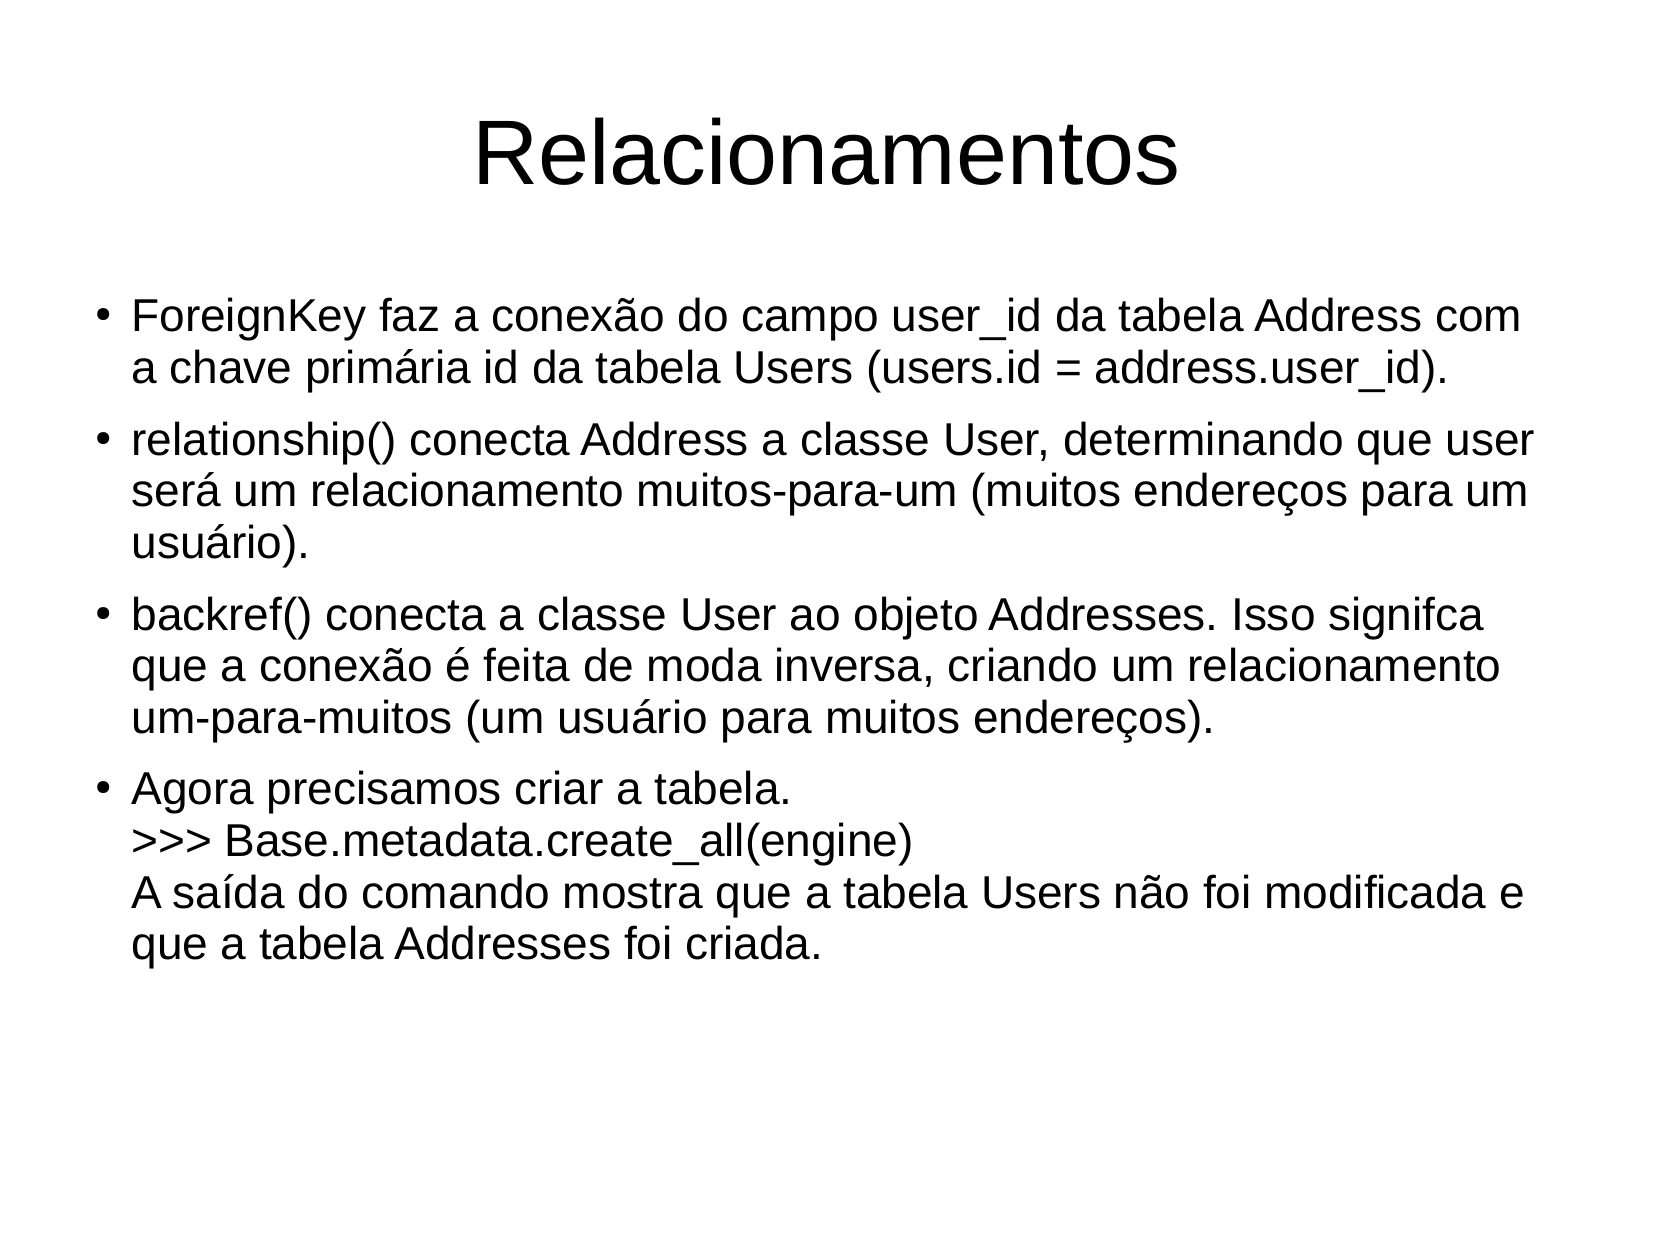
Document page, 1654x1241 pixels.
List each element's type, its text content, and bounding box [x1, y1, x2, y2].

list ForeignKey faz a conexão do campo user_id da tabela Address com a chave primária id da tabela Users (users.id = address.user_id). relationship() conecta Address a classe User, determinando que user será um relacionamento muitos-para-um (muitos endereços para um usuário). backref() conecta a classe User ao objeto Addresses. Isso signifca que a conexão é feita de moda inversa, criando um relacionamento um-para-muitos (um usuário para muitos endereços). Agora precisamos criar a tabela. >>> Base.metadata.create_all(engine) A saída do comando mostra que a tabela Users não foi modificada e que a tabela Addresses foi criada. [82, 290, 1538, 1010]
title Relacionamentos [82, 49, 1571, 257]
